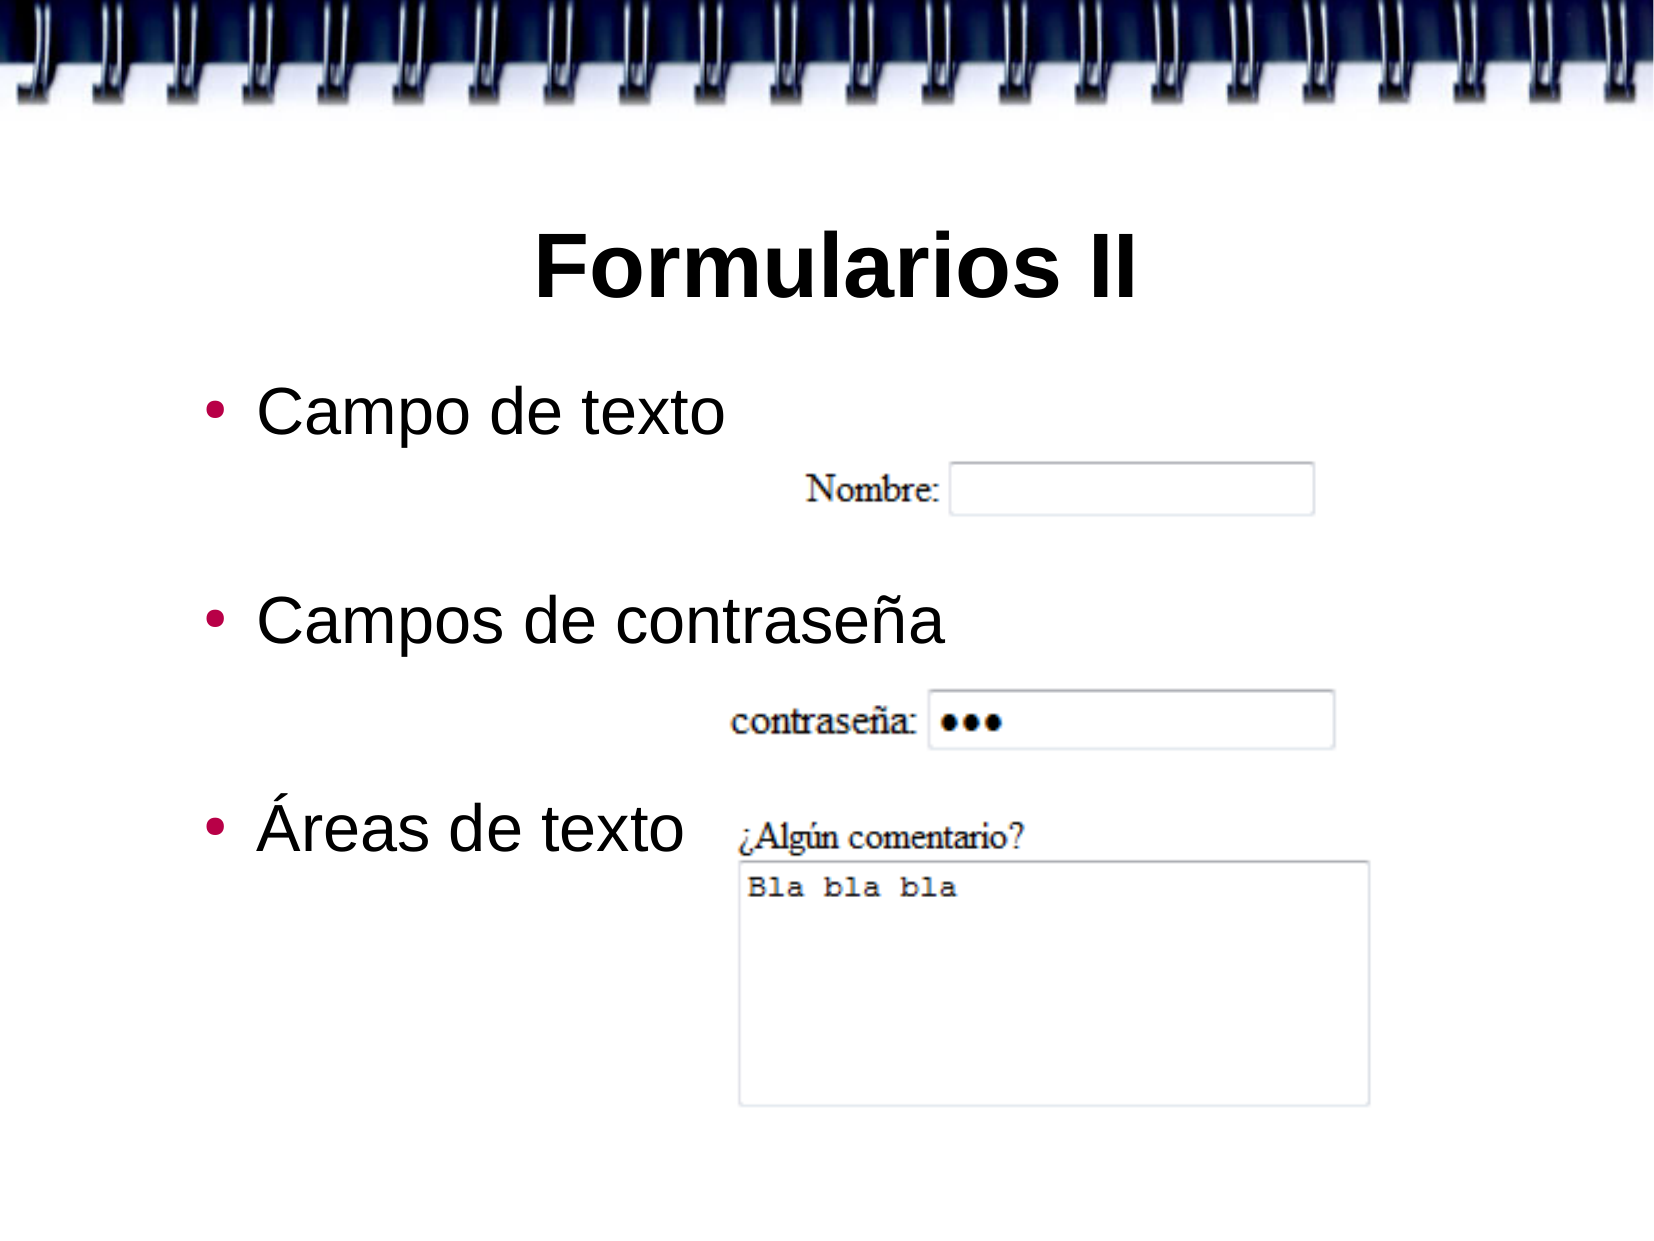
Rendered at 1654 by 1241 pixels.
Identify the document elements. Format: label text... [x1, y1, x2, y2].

picture [797, 445, 1343, 527]
list Campo de texto Campos de contraseña Áreas de texto [185, 374, 1014, 1004]
picture [727, 806, 1383, 1122]
title Formularios II [139, 161, 1535, 370]
picture [0, 0, 1654, 121]
picture [723, 668, 1353, 776]
